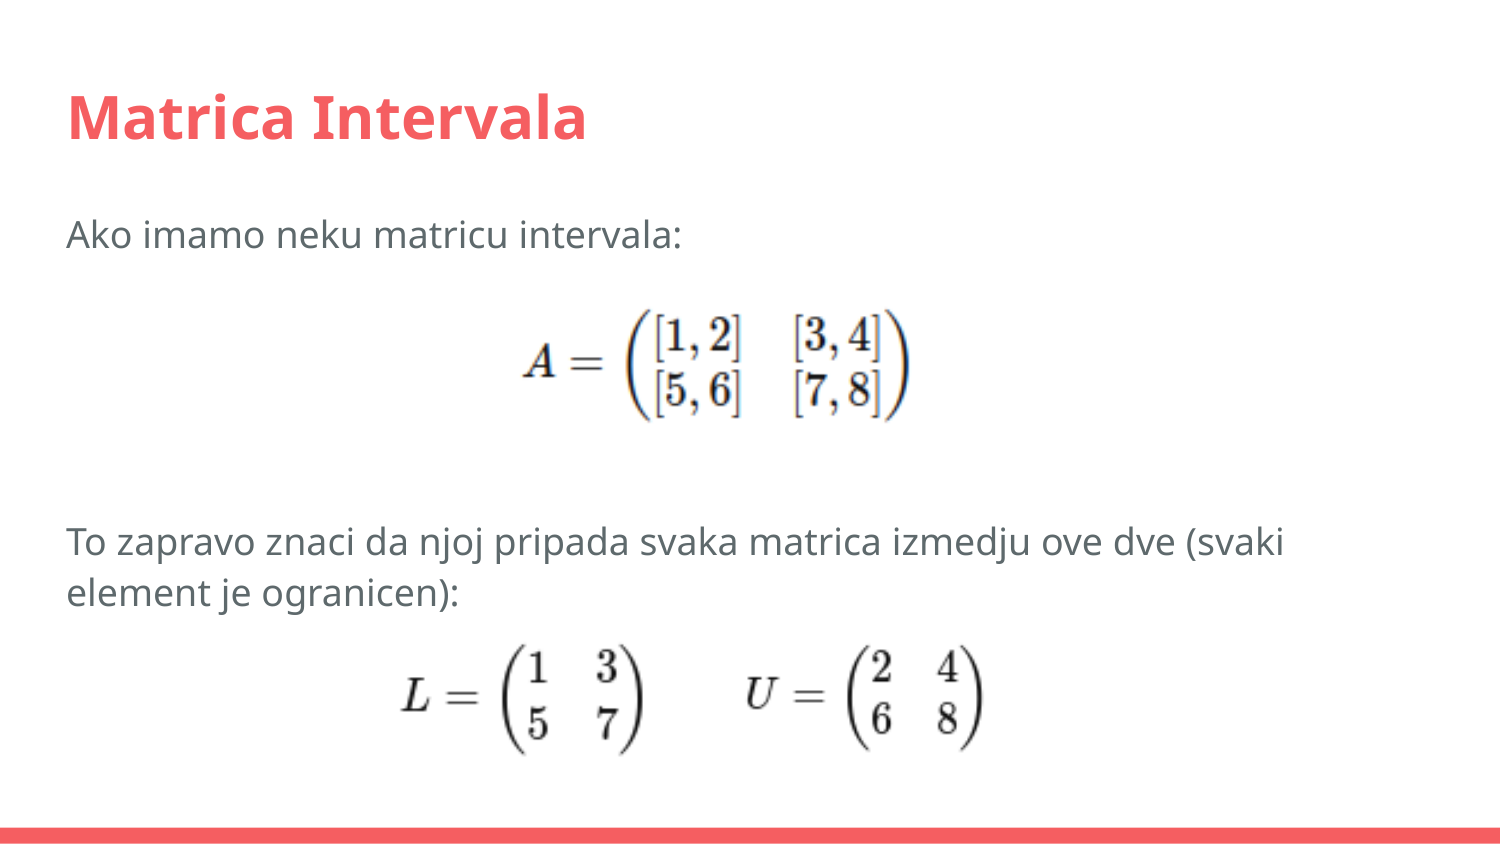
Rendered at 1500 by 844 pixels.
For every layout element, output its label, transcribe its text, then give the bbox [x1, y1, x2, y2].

title Matrica Intervala [51, 64, 1449, 167]
picture [435, 279, 1022, 458]
picture [349, 612, 688, 791]
picture [710, 603, 1034, 773]
list Ako imamo neku matricu intervala: To zapravo znaci da njoj pripada svaka matrica izmedju ove dve (svaki element je ogranicen): [51, 189, 1449, 750]
